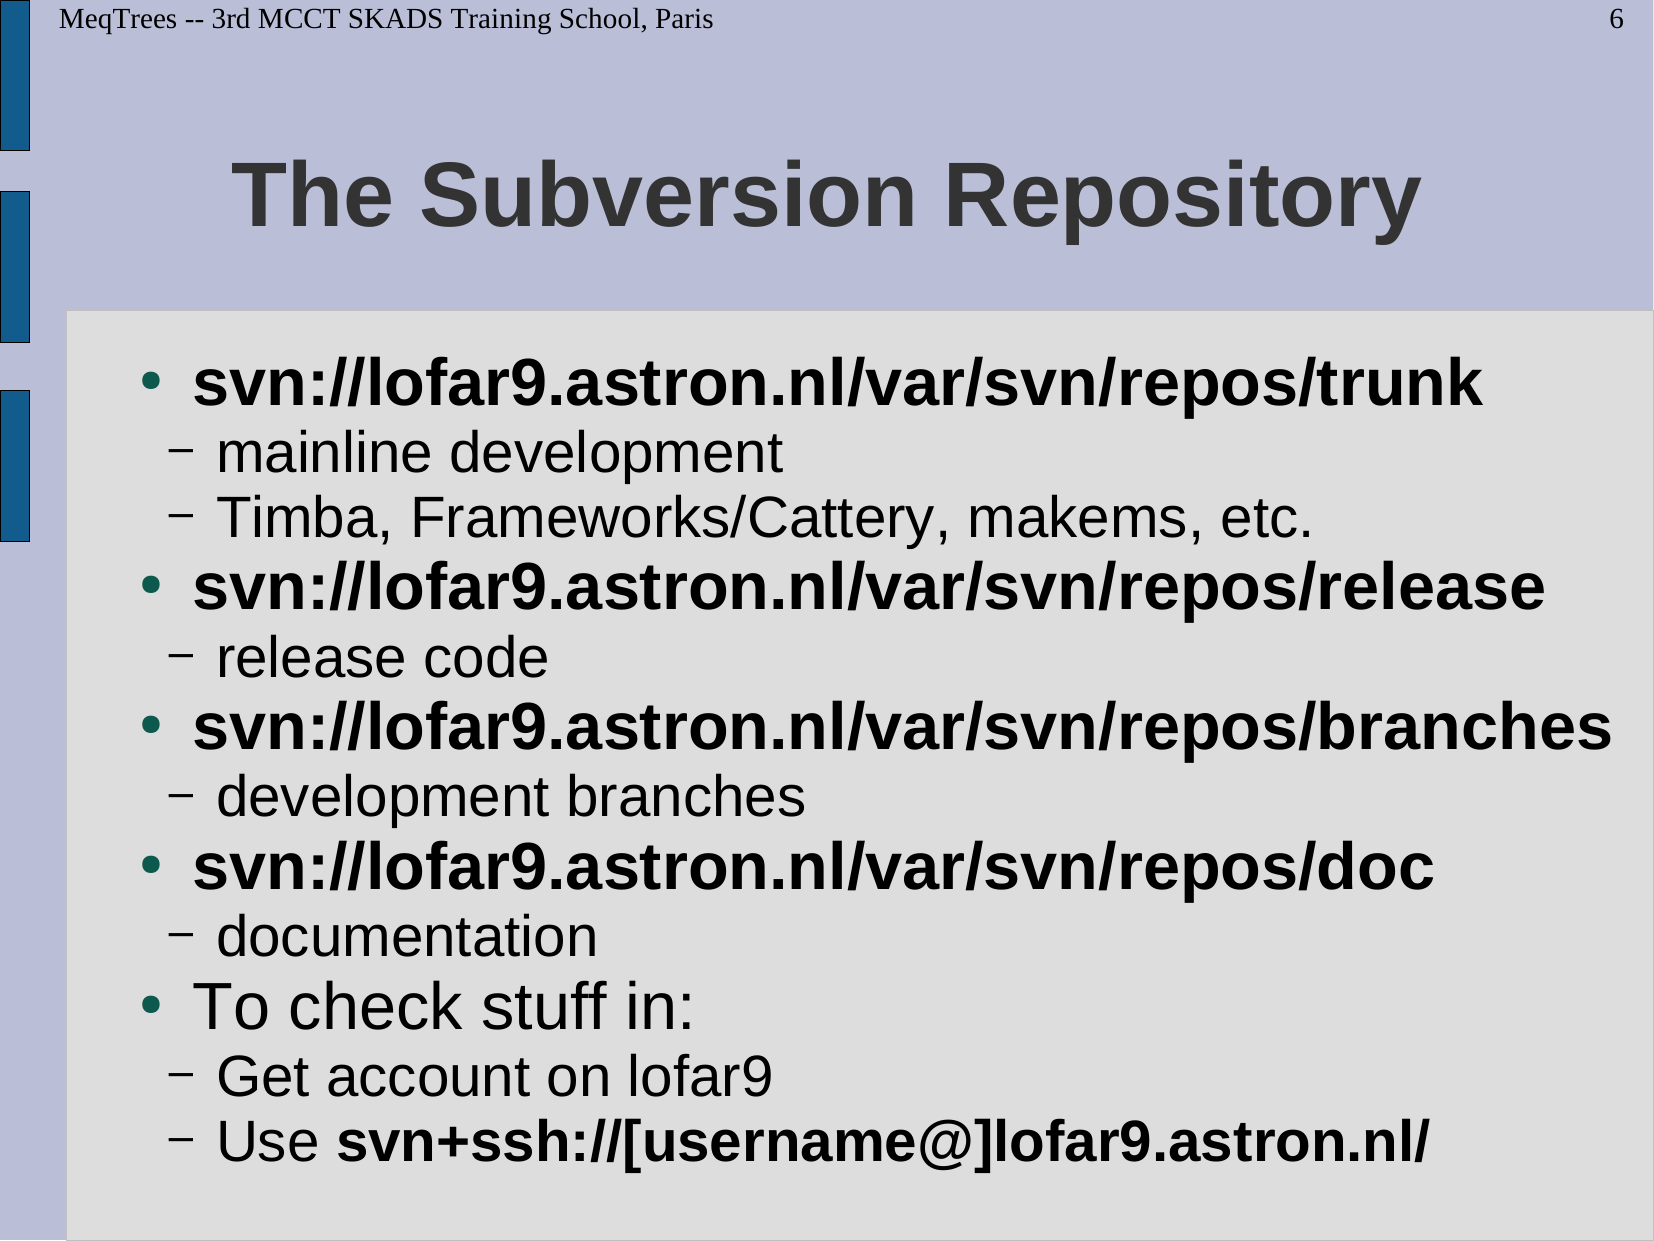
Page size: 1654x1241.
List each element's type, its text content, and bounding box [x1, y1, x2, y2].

title The Subversion Repository [121, 98, 1534, 291]
list svn://lofar9.astron.nl/var/svn/repos/trunk mainline development Timba, Frameworks/Cattery, makems, etc. svn://lofar9.astron.nl/var/svn/repos/release release code svn://lofar9.astron.nl/var/svn/repos/branches development branches svn://lofar9.astron.nl/var/svn/repos/doc documentation To check stuff in: Get account on lofar9 Use svn+ssh://[username@]lofar9.astron.nl/ [121, 344, 1625, 1174]
